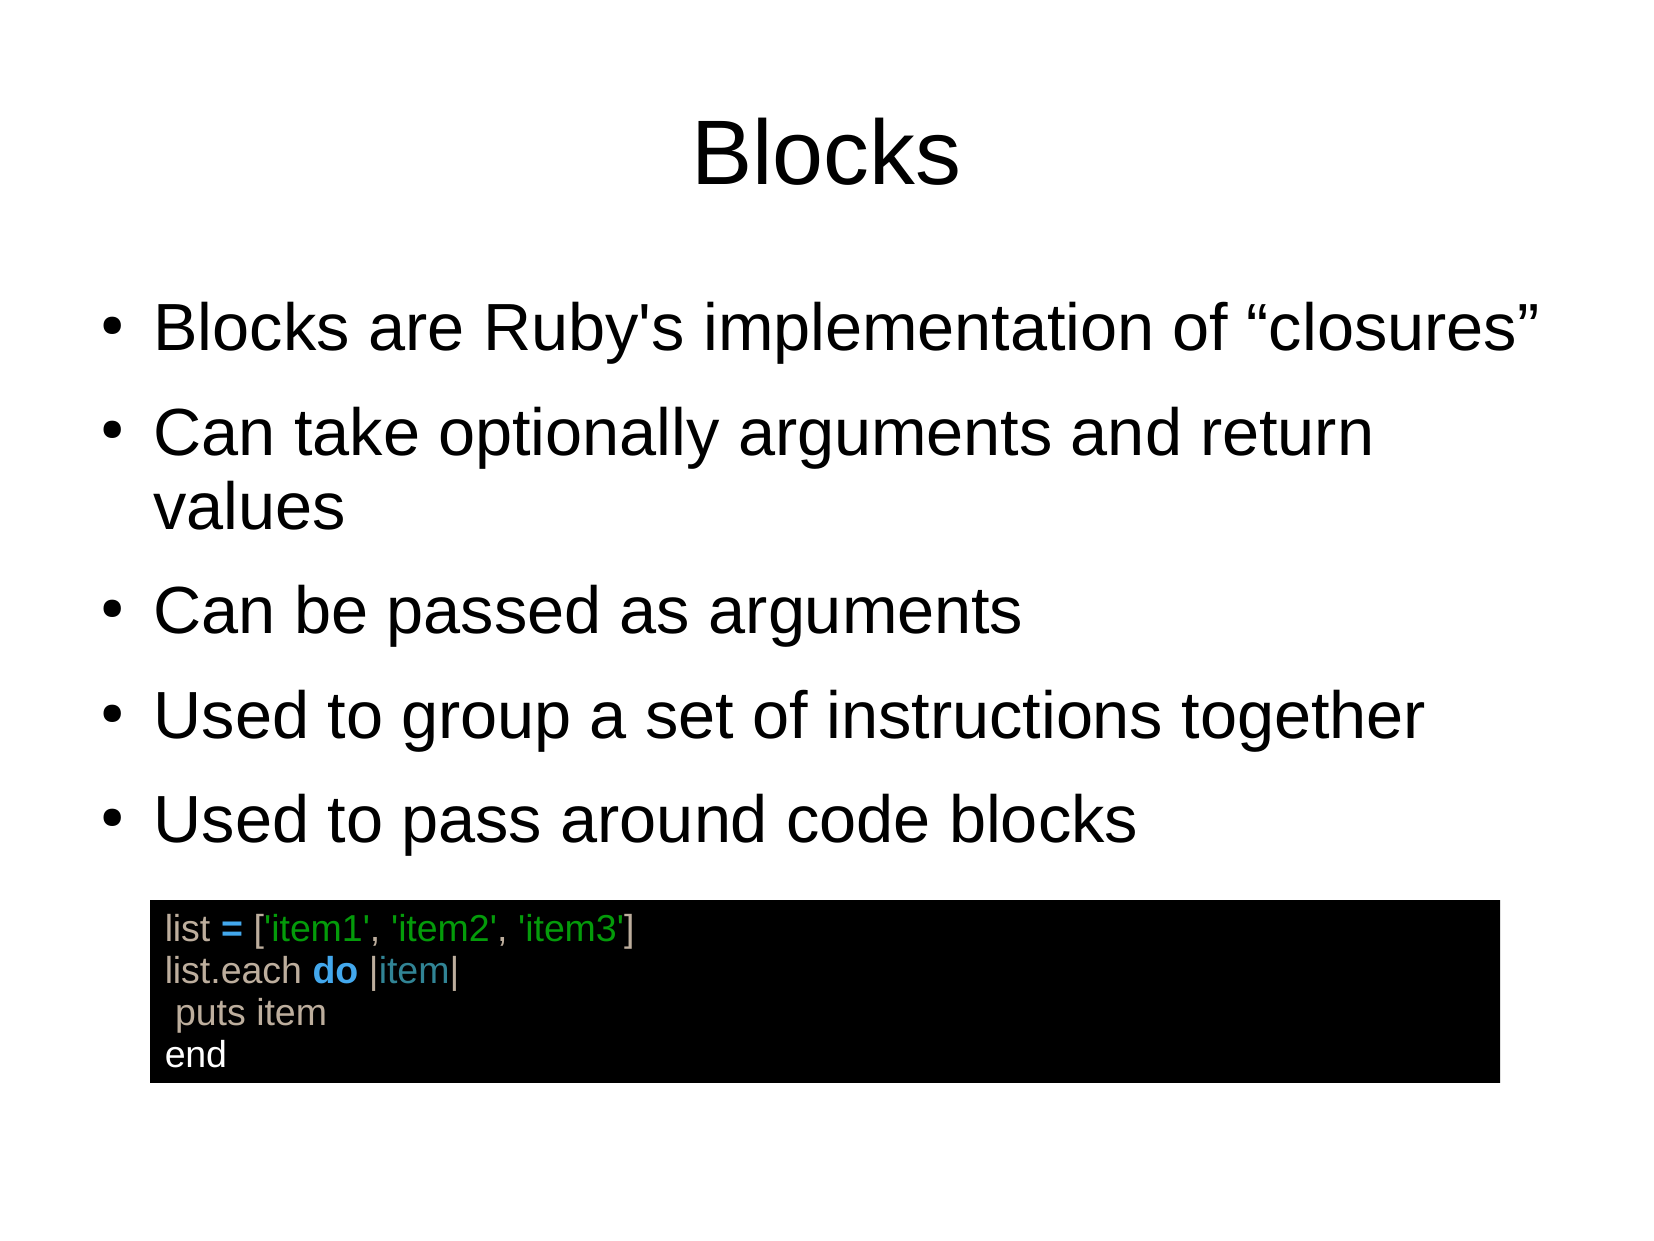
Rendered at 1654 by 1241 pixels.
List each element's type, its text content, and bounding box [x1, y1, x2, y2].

list Blocks are Ruby's implementation of “closures” Can take optionally arguments and return values Can be passed as arguments Used to group a set of instructions together Used to pass around code blocks [82, 290, 1571, 1010]
text_box list = ['item1', 'item2', 'item3'] list.each do |item| puts item end [150, 900, 1501, 1083]
title Blocks [82, 49, 1571, 257]
